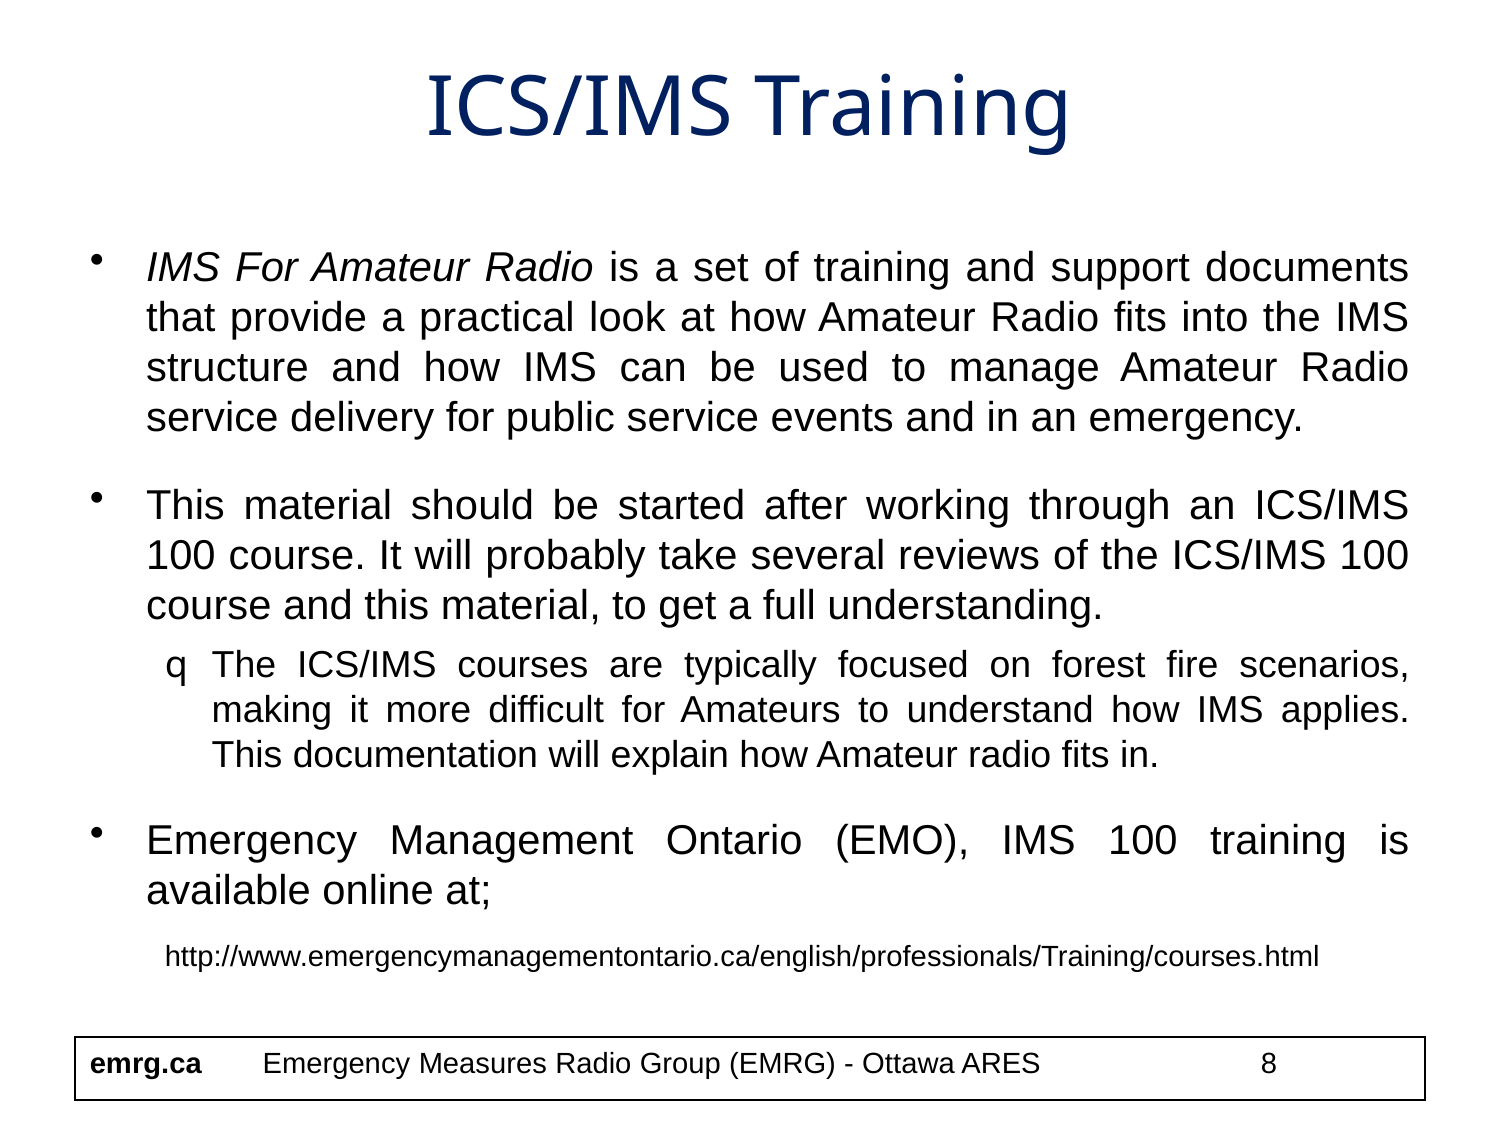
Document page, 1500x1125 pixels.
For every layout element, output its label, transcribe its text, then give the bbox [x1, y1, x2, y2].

slide_number <number> [1246, 1038, 1425, 1103]
text_box ICS/IMS Training [74, 45, 1425, 232]
text_box IMS For Amateur Radio is a set of training and support documents that provide a practical look at how Amateur Radio fits into the IMS structure and how IMS can be used to manage Amateur Radio service delivery for public service events and in an emergency. This material should be started after working through an ICS/IMS 100 course. It will probably take several reviews of the ICS/IMS 100 course and this material, to get a full understanding. The ICS/IMS courses are typically focused on forest fire scenarios, making it more difficult for Amateurs to understand how IMS applies. This documentation will explain how Amateur radio fits in. Emergency Management Ontario (EMO), IMS 100 training is available online at; http://www.emergencymanagementontario.ca/english/professionals/Training/courses.html [74, 232, 1425, 1038]
footer Emergency Measures Radio Group (EMRG) - Ottawa ARES [247, 1038, 1238, 1103]
